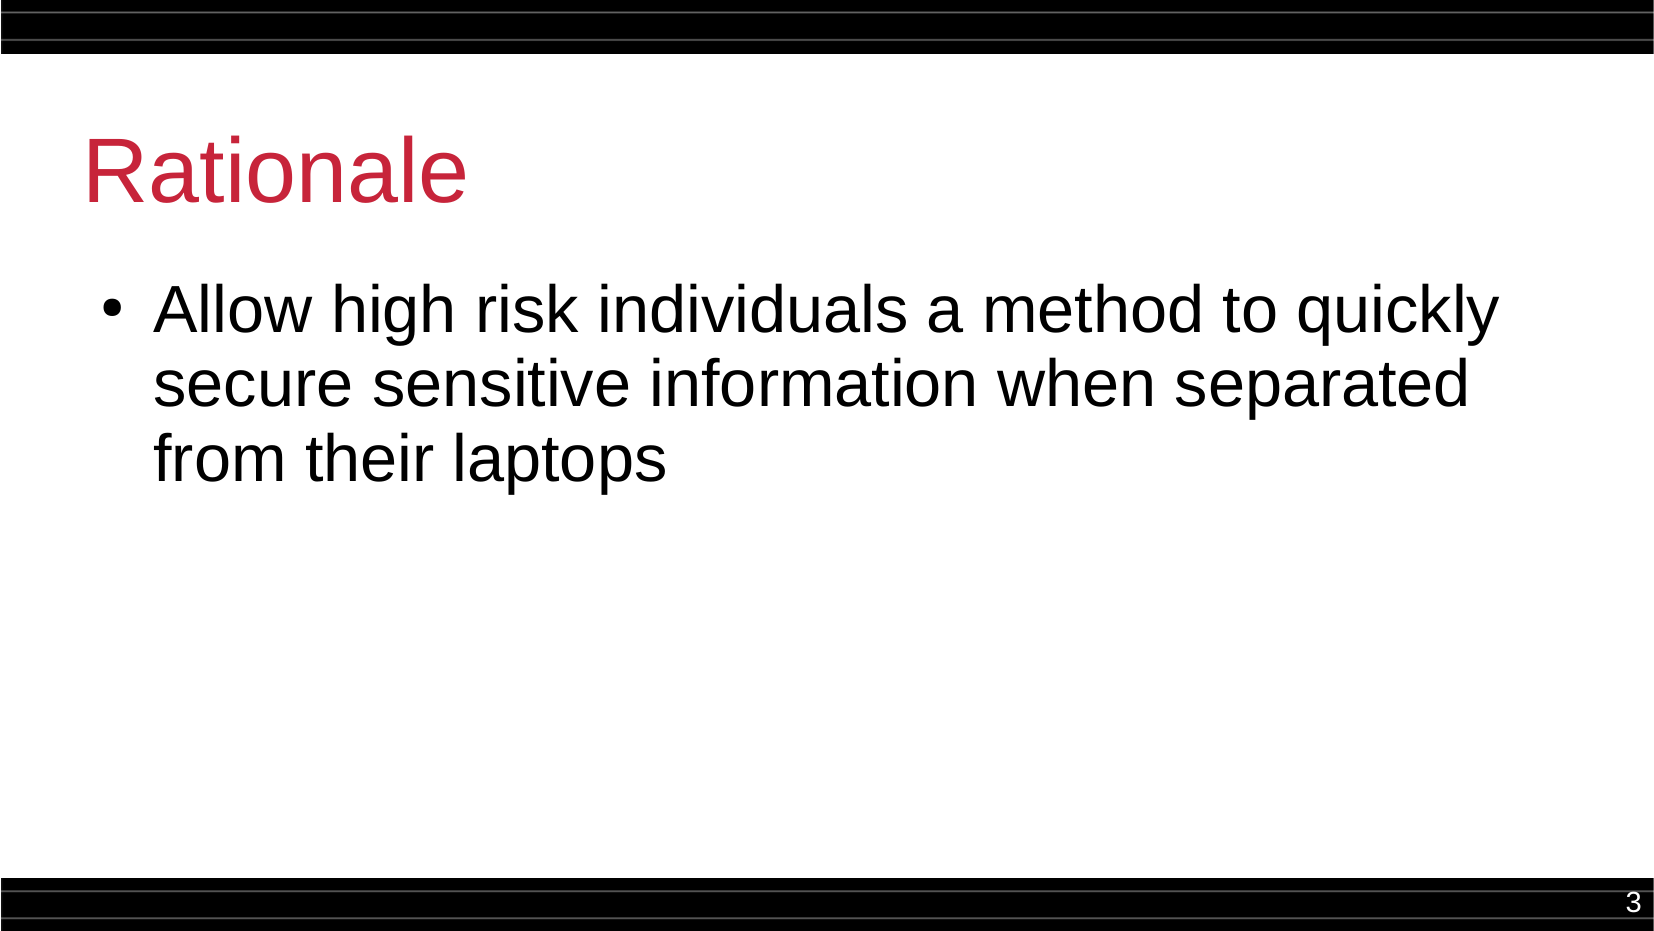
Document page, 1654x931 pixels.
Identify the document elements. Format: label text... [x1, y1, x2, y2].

title Rationale [82, 92, 1571, 249]
list Allow high risk individuals a method to quickly secure sensitive information when separated from their laptops [82, 271, 1571, 758]
picture [1, 878, 1654, 931]
picture [1, 0, 1654, 54]
